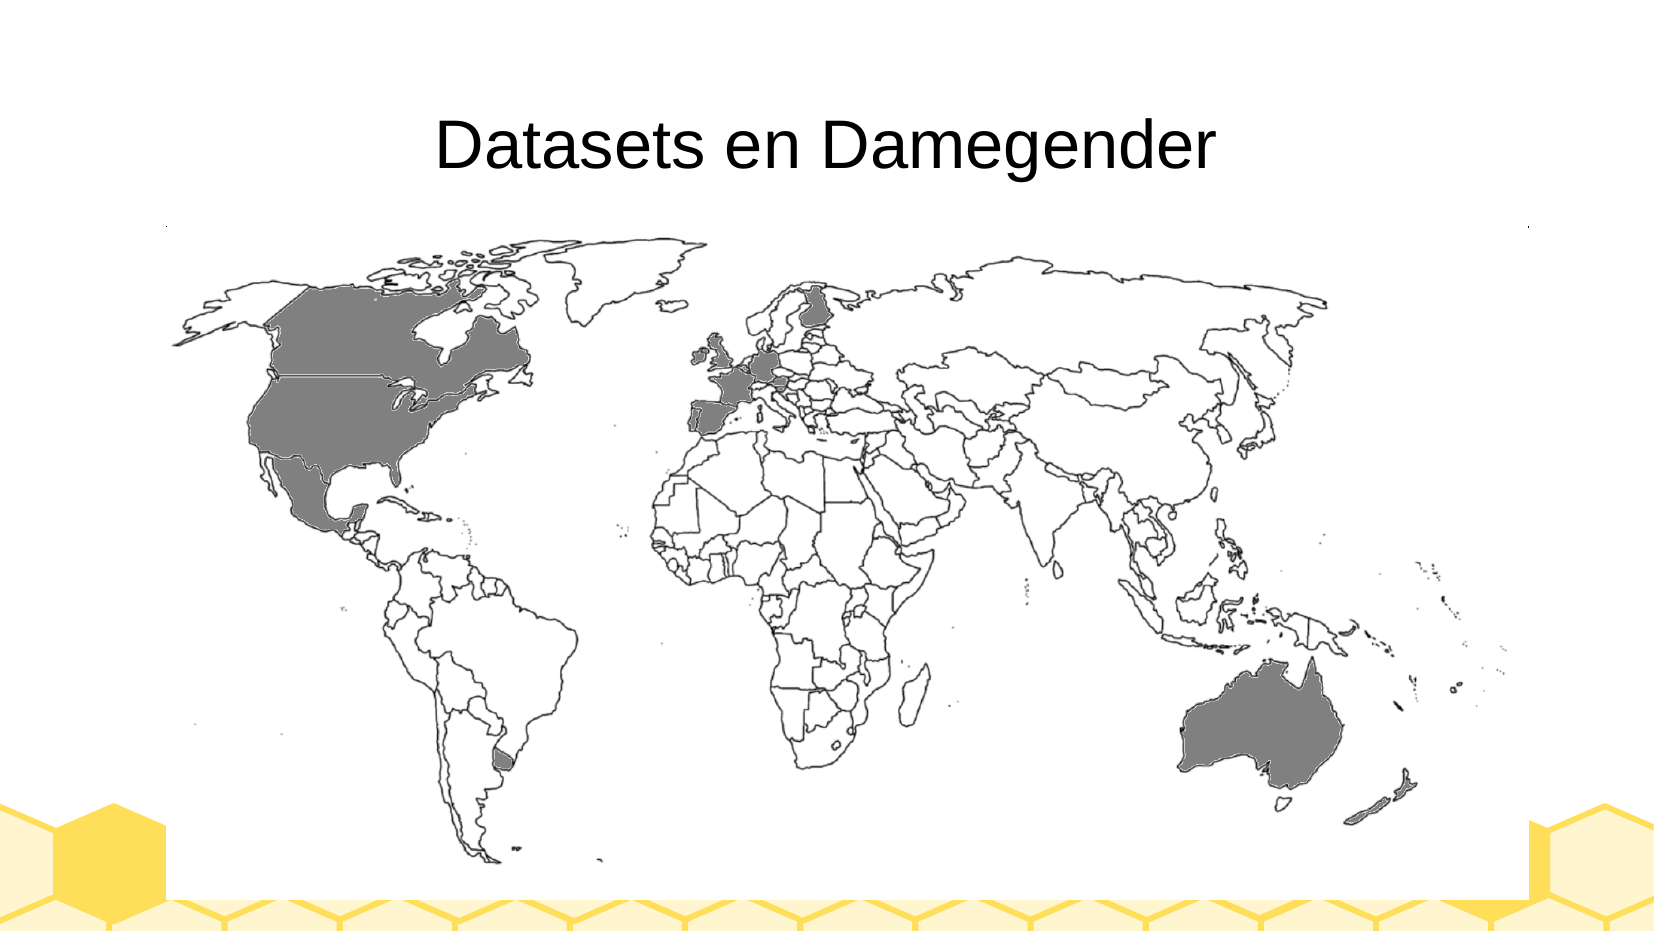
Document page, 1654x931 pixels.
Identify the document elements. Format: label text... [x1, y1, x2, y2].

title Datasets en Damegender [88, 70, 1565, 219]
picture [166, 226, 1529, 900]
